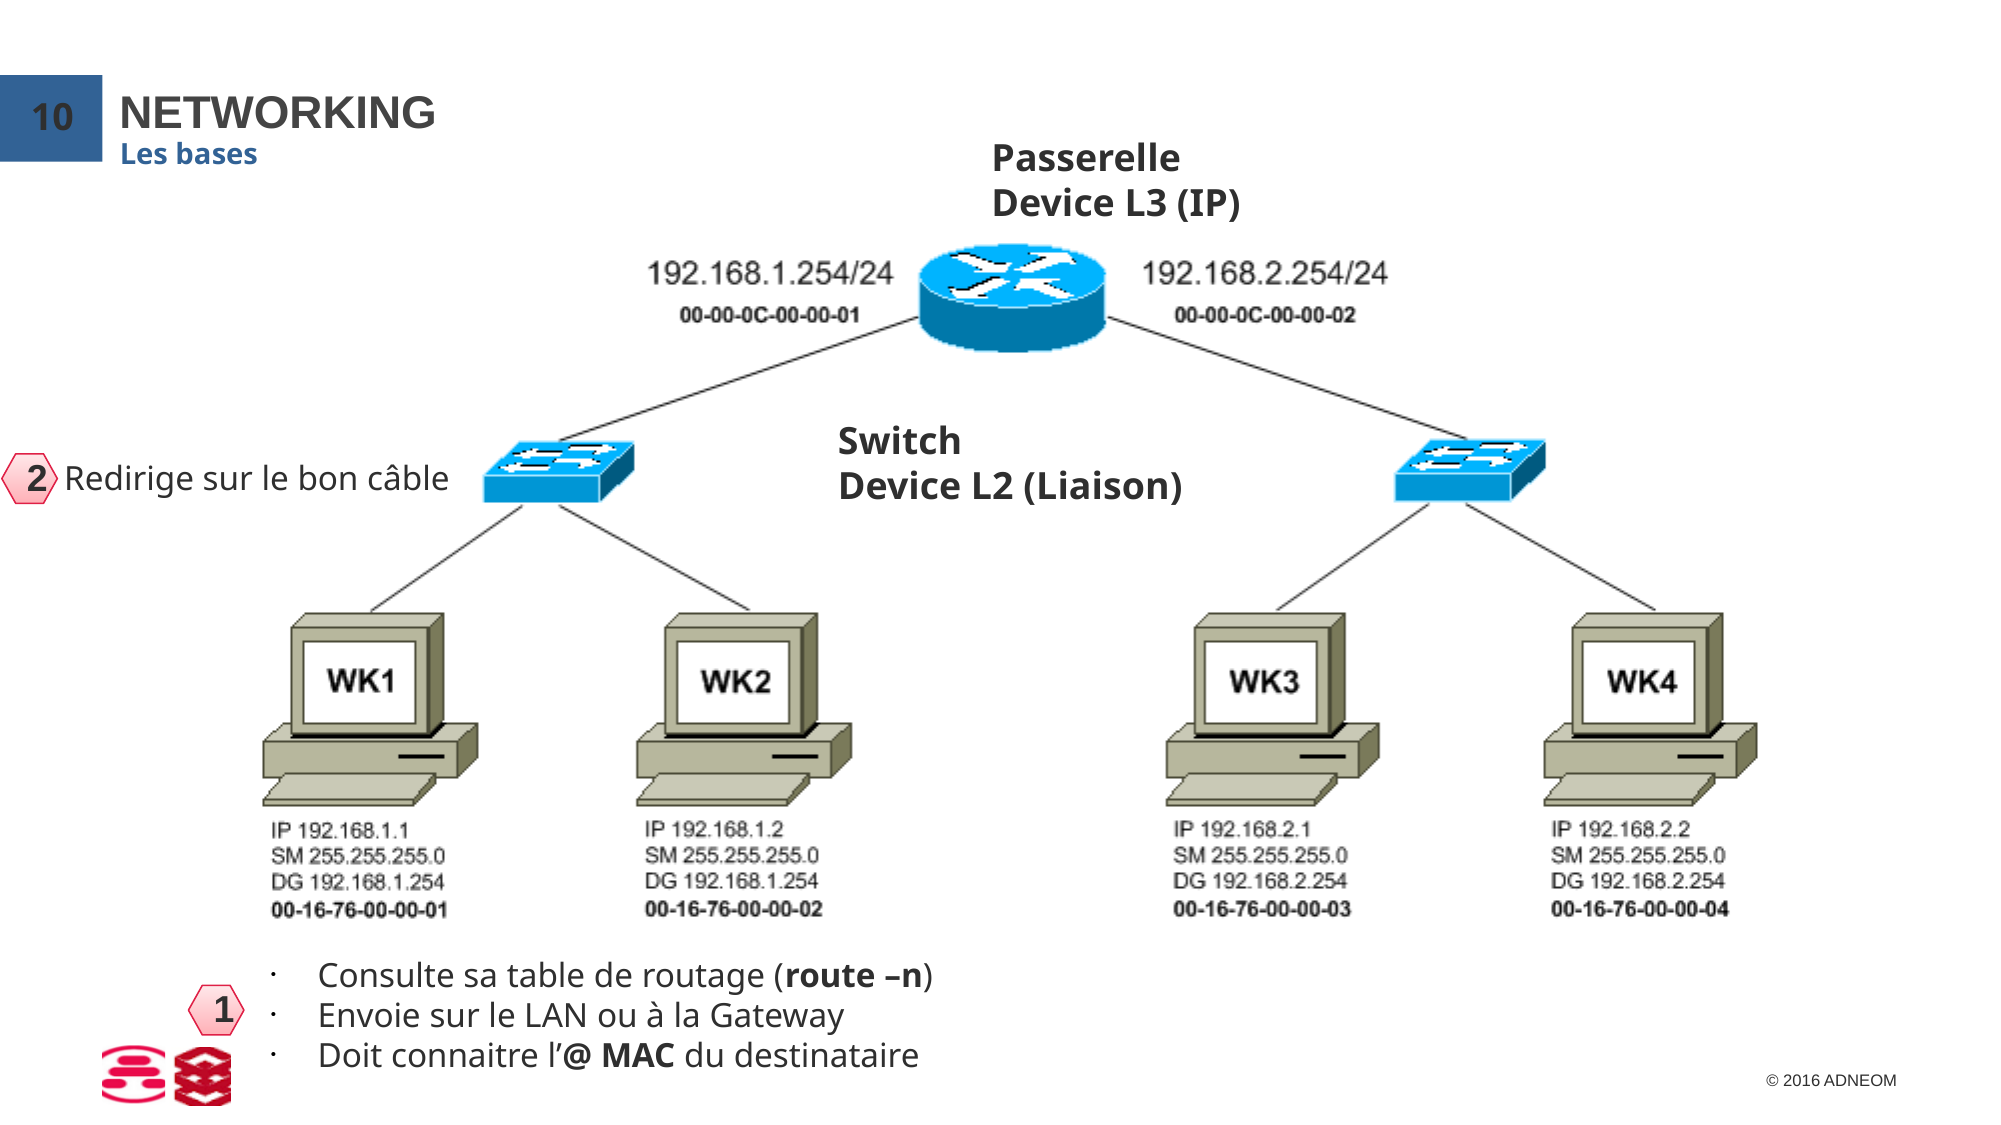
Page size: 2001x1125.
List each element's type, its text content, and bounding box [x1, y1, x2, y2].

text_box Redirige sur le bon câble [49, 432, 758, 522]
title NETWORKING [104, 75, 1898, 132]
text_box 1 [188, 985, 244, 1035]
text_box Switch Device L2 (Liaison) [822, 402, 1018, 522]
text_box 2 [1, 453, 58, 504]
picture [102, 1038, 231, 1114]
picture [261, 243, 1760, 923]
text_box Consulte sa table de routage (route –n) Envoie sur le LAN ou à la Gateway Doit connaitre l’@ MAC du destinataire [255, 916, 1323, 1112]
list Les bases [105, 120, 976, 150]
text_box Passerelle Device L3 (IP) [976, 119, 1172, 238]
